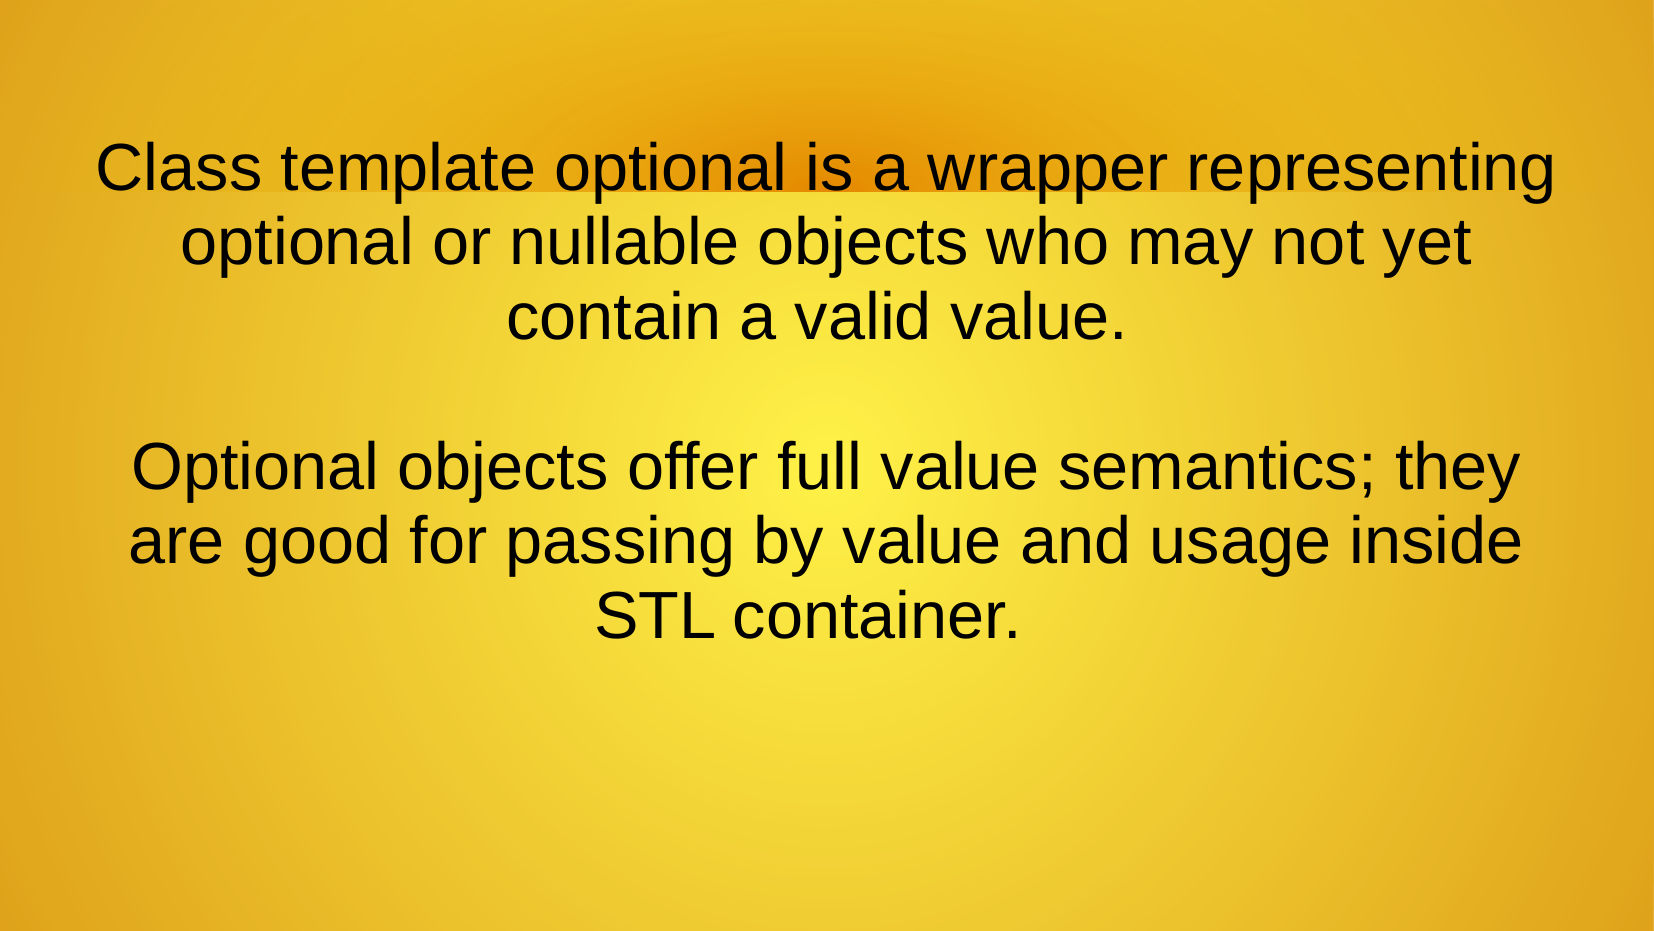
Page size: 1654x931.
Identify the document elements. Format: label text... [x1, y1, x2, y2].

subtitle Class template optional is a wrapper representing optional or nullable objects who may not yet contain a valid value. Optional objects offer full value semantics; they are good for passing by value and usage inside STL container. [82, 35, 1571, 748]
